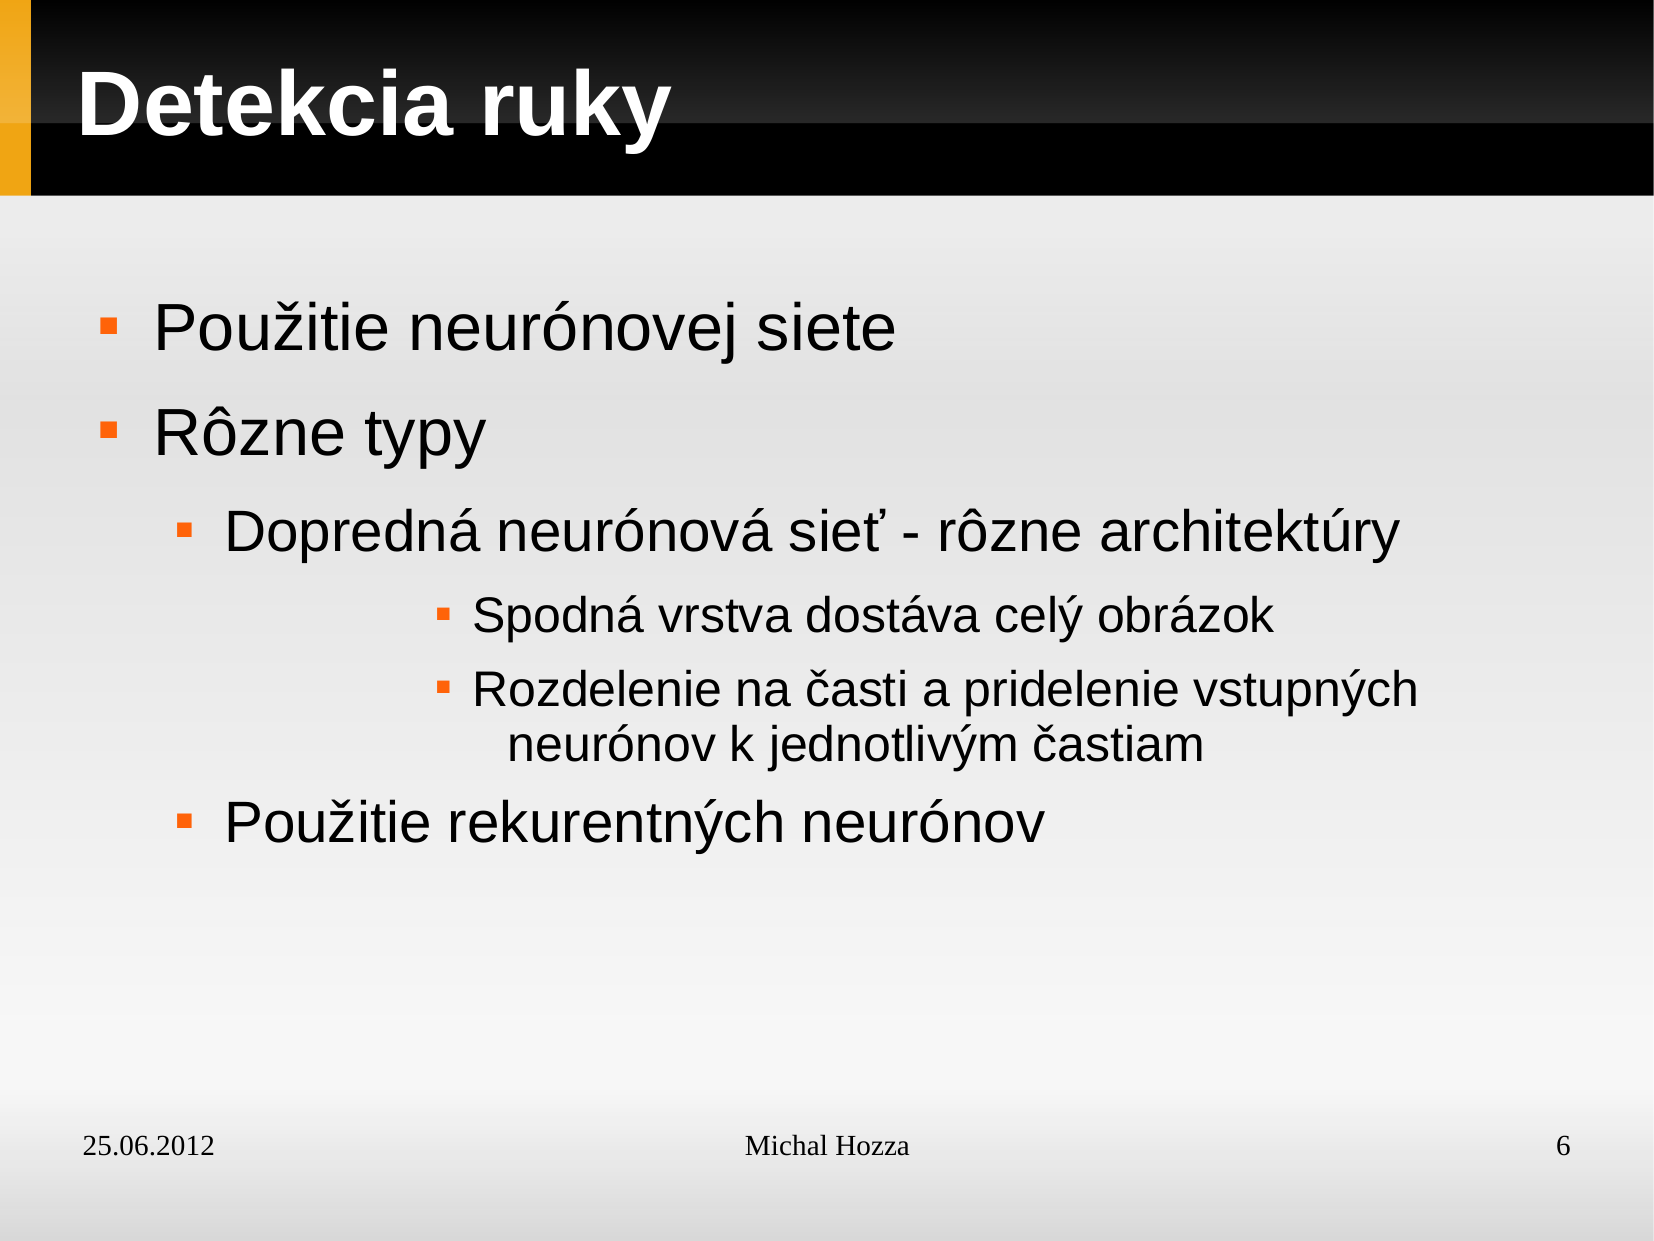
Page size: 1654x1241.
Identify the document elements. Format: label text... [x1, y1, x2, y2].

picture [0, 0, 1654, 1241]
list Použitie neurónovej siete Rôzne typy Dopredná neurónová sieť - rôzne architektúry Spodná vrstva dostáva celý obrázok Rozdelenie na časti a pridelenie vstupných neurónov k jednotlivým častiam Použitie rekurentných neurónov [82, 290, 1571, 1109]
title Detekcia ruky [76, 0, 1565, 208]
